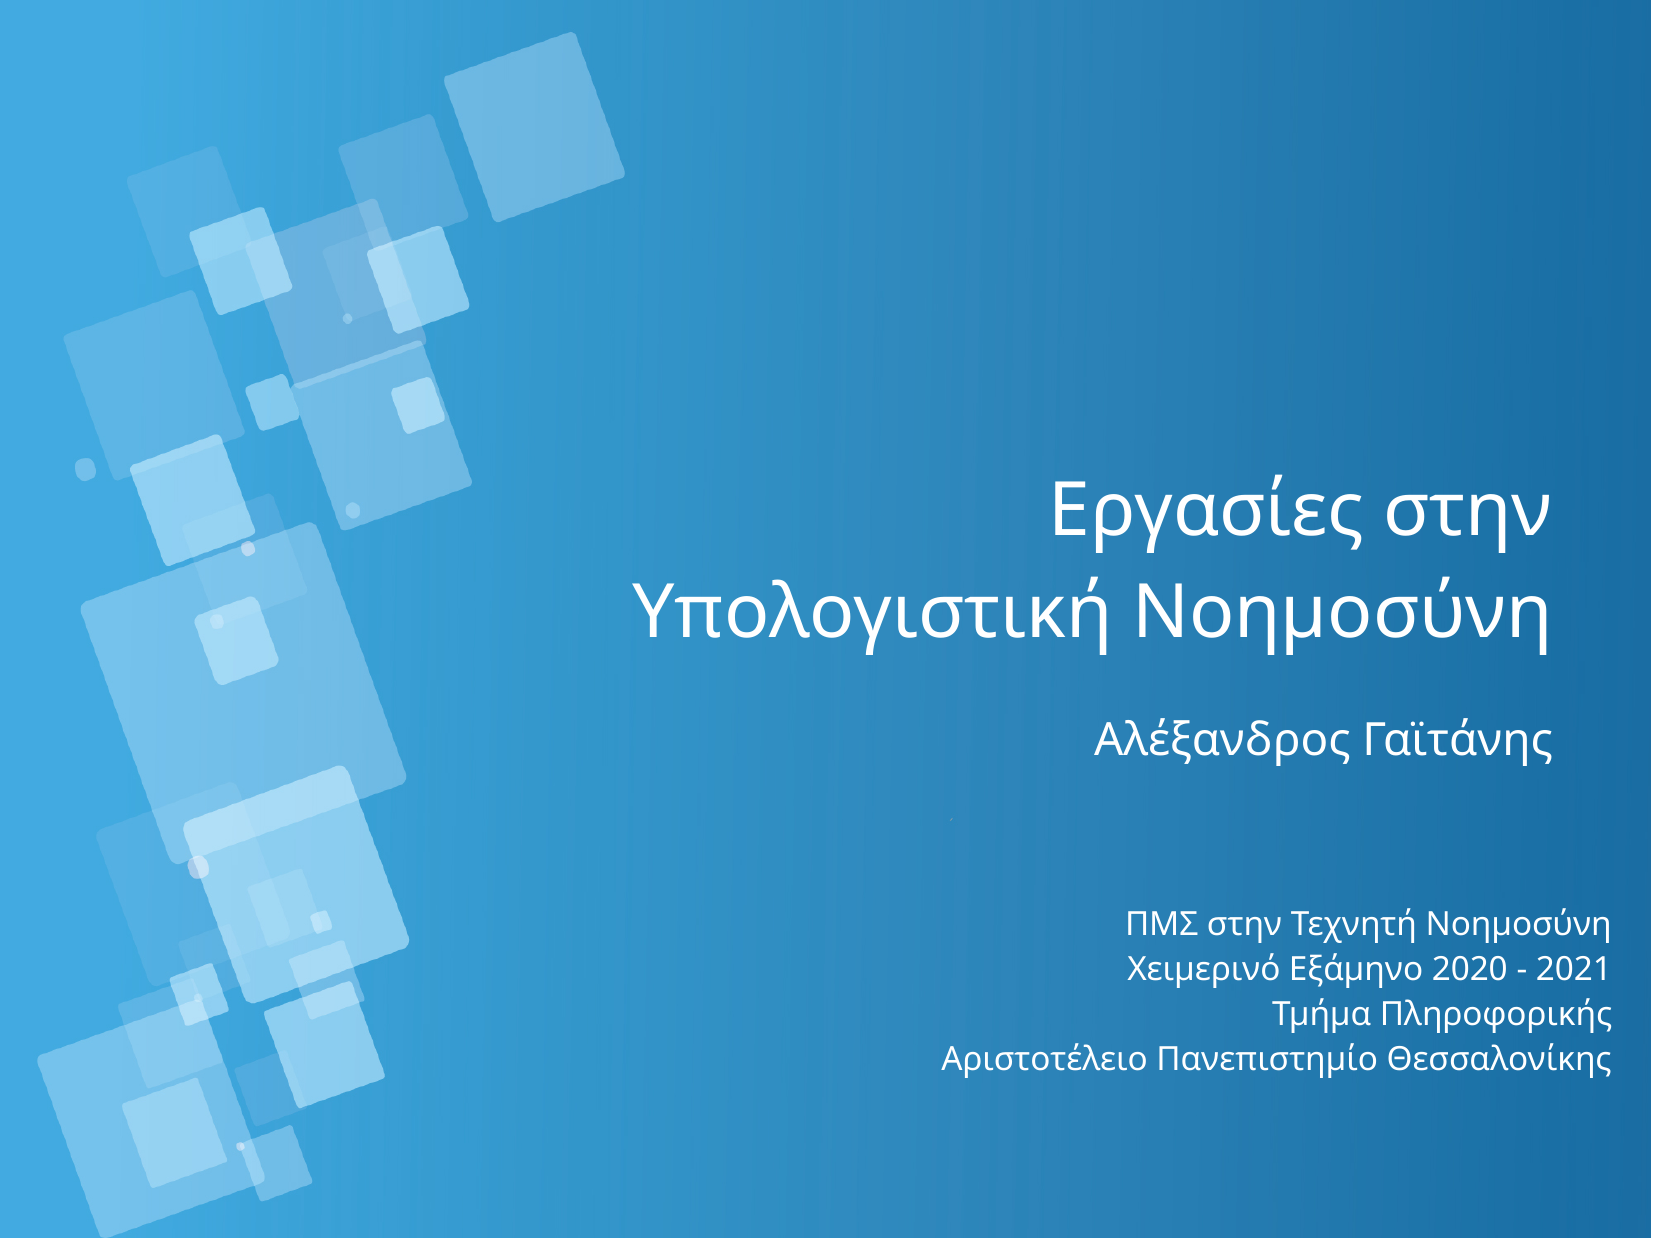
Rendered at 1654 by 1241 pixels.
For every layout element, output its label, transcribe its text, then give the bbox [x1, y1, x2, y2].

text_box ΠΜΣ στην Τεχνητή Νοημοσύνη Χειμερινό Εξάμηνο 2020 - 2021 Τμήμα Πληροφορικής Αριστοτέλειο Πανεπιστημίο Θεσσαλονίκης [637, 859, 1613, 1166]
subtitle Αλέξανδρος Γαϊτάνης [862, 680, 1554, 794]
picture [0, 0, 1651, 1238]
title Εργασίες στην Υπολογιστική Νοημοσύνη [627, 467, 1554, 648]
